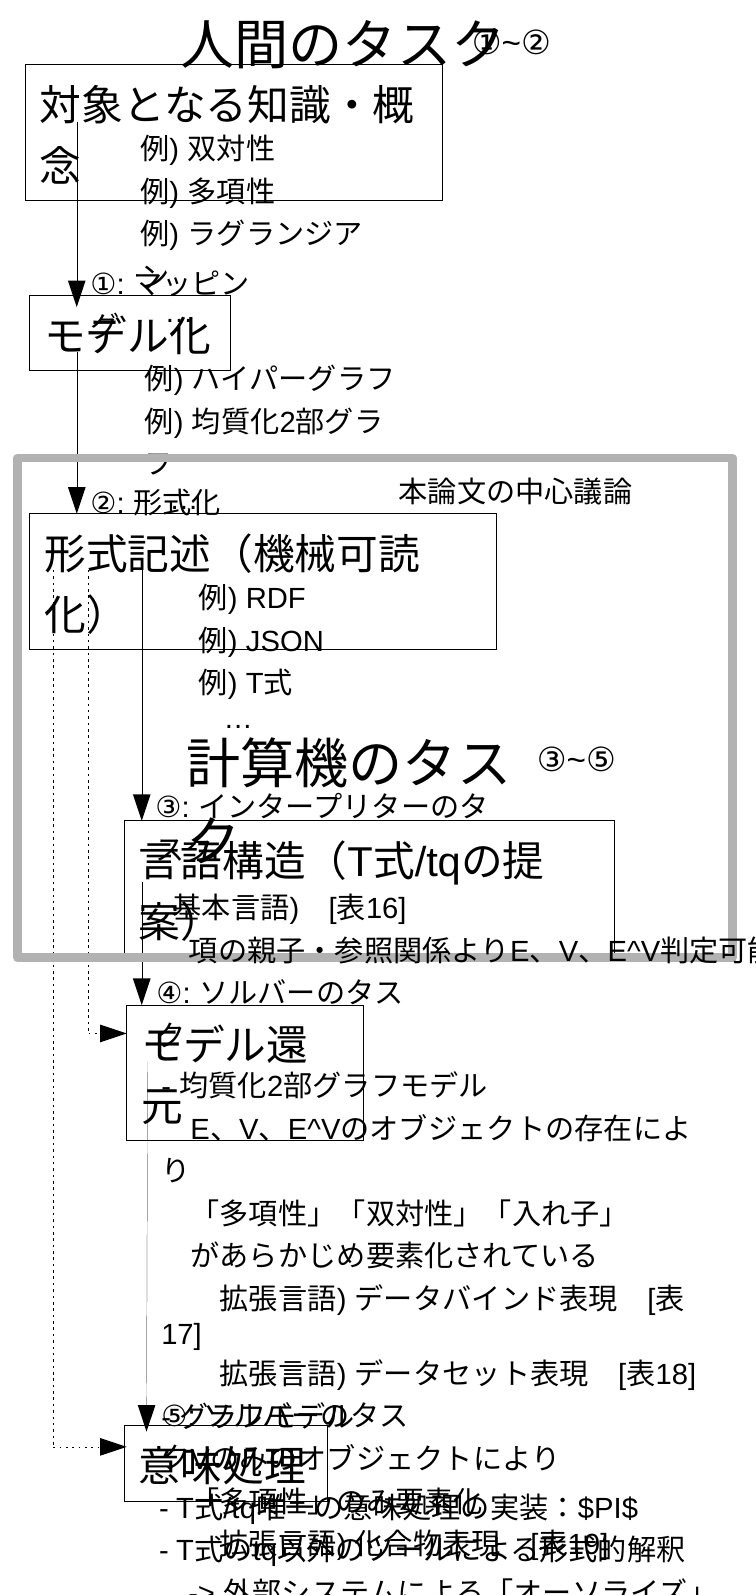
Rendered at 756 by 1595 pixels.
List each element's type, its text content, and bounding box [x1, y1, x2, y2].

text_box 例) ハイパーグラフ 例) 均質化2部グラフ … [129, 348, 416, 457]
text_box ⑤: ソルバーのタスク [146, 1384, 438, 1433]
text_box - T式/tq唯一の意味処理の実装：$PI$ - T式のtq以外のツールによる形式的解釈 -> 外部システムによる「オーソライズ」 [144, 1476, 681, 1590]
text_box - 均質化2部グラフモデル E、V、E^Vのオブジェクトの存在により 「多項性」「双対性」「入れ子」 があらかじめ要素化されている 拡張言語) データバインド表現 [表17] 拡張言語) データセット表現 [表18] - グラフモデル Vのみのオブジェクトにより 「多項性」のみ要素化 拡張言語) 化合物表現 [表19] [146, 1055, 727, 1388]
text_box ①~② [457, 17, 573, 70]
text_box 対象となる知識・概念 [25, 64, 443, 122]
text_box モデル化 [29, 295, 231, 352]
text_box モデル還元 [126, 1005, 364, 1062]
text_box ②: 形式化 [75, 472, 249, 523]
text_box 意味処理 [124, 1425, 328, 1483]
text_box ③~⑤ [522, 733, 638, 786]
text_box 人間のタスク [165, 0, 532, 64]
text_box 例) 双対性 例) 多項性 例) ラグランジアン … [125, 118, 390, 261]
text_box 本論文の中心議論 [383, 460, 668, 508]
text_box 基本言語) [表16] 項の親子・参照関係よりE、V、E^V判定可能 [144, 877, 737, 958]
text_box ①: マッピング [75, 253, 278, 301]
text_box ④: ソルバーのタスク [141, 962, 438, 1011]
text_box [17, 457, 733, 958]
